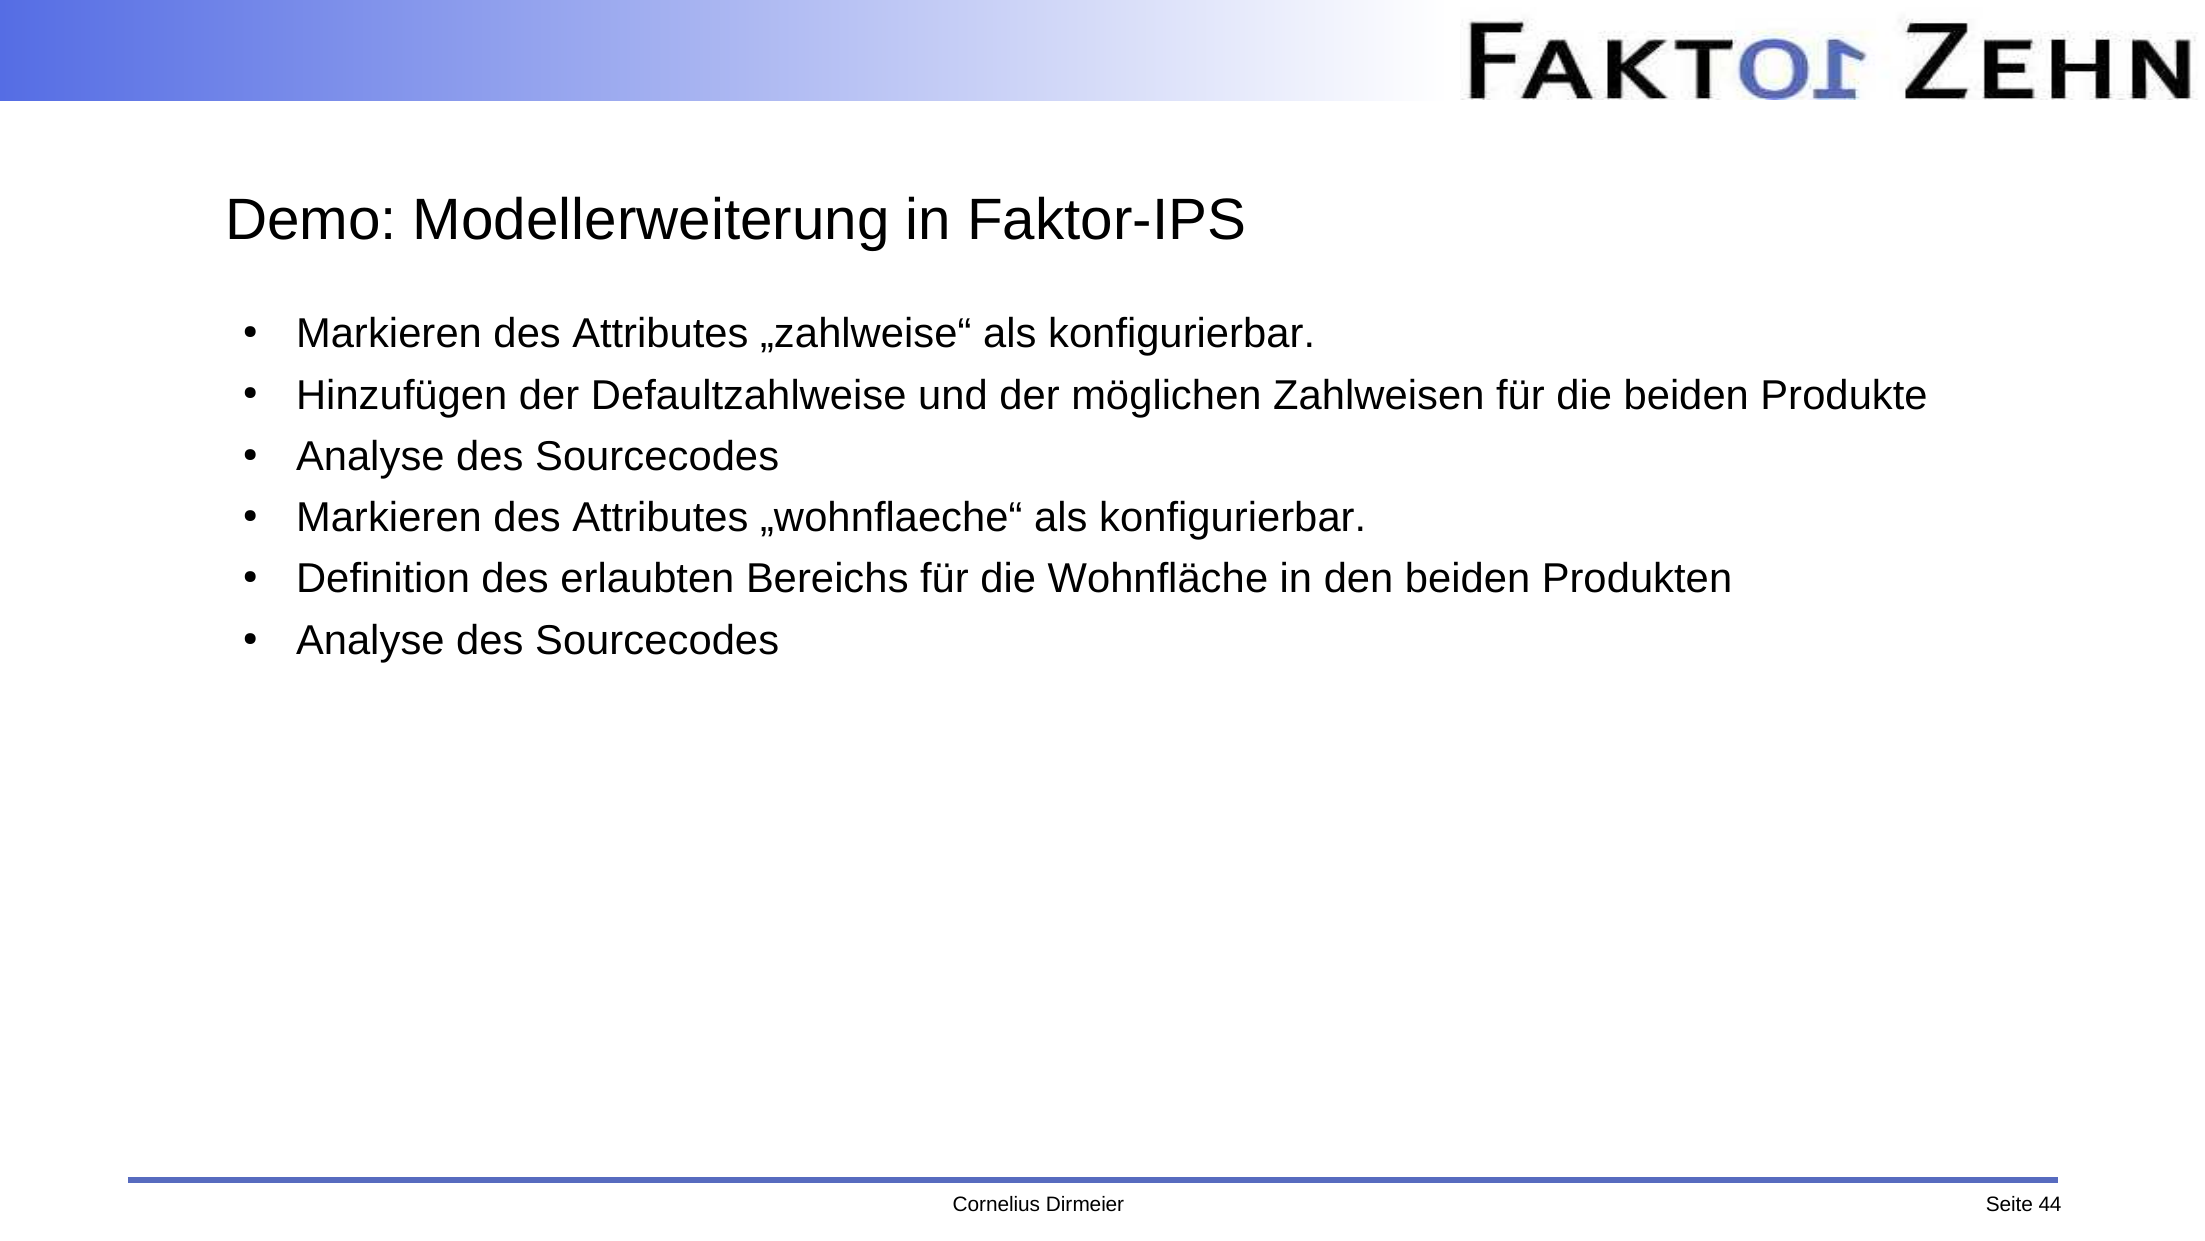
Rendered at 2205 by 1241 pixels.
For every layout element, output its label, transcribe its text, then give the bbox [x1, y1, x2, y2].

picture [1460, 7, 2202, 100]
list Markieren des Attributes „zahlweise“ als konfigurierbar. Hinzufügen der Defaultzahlweise und der möglichen Zahlweisen für die beiden Produkte Analyse des Sourcecodes Markieren des Attributes „wohnflaeche“ als konfigurierbar. Definition des erlaubten Bereichs für die Wohnfläche in den beiden Produkten Analyse des Sourcecodes [225, 310, 1981, 1078]
title Demo: Modellerweiterung in Faktor-IPS [225, 142, 1981, 296]
